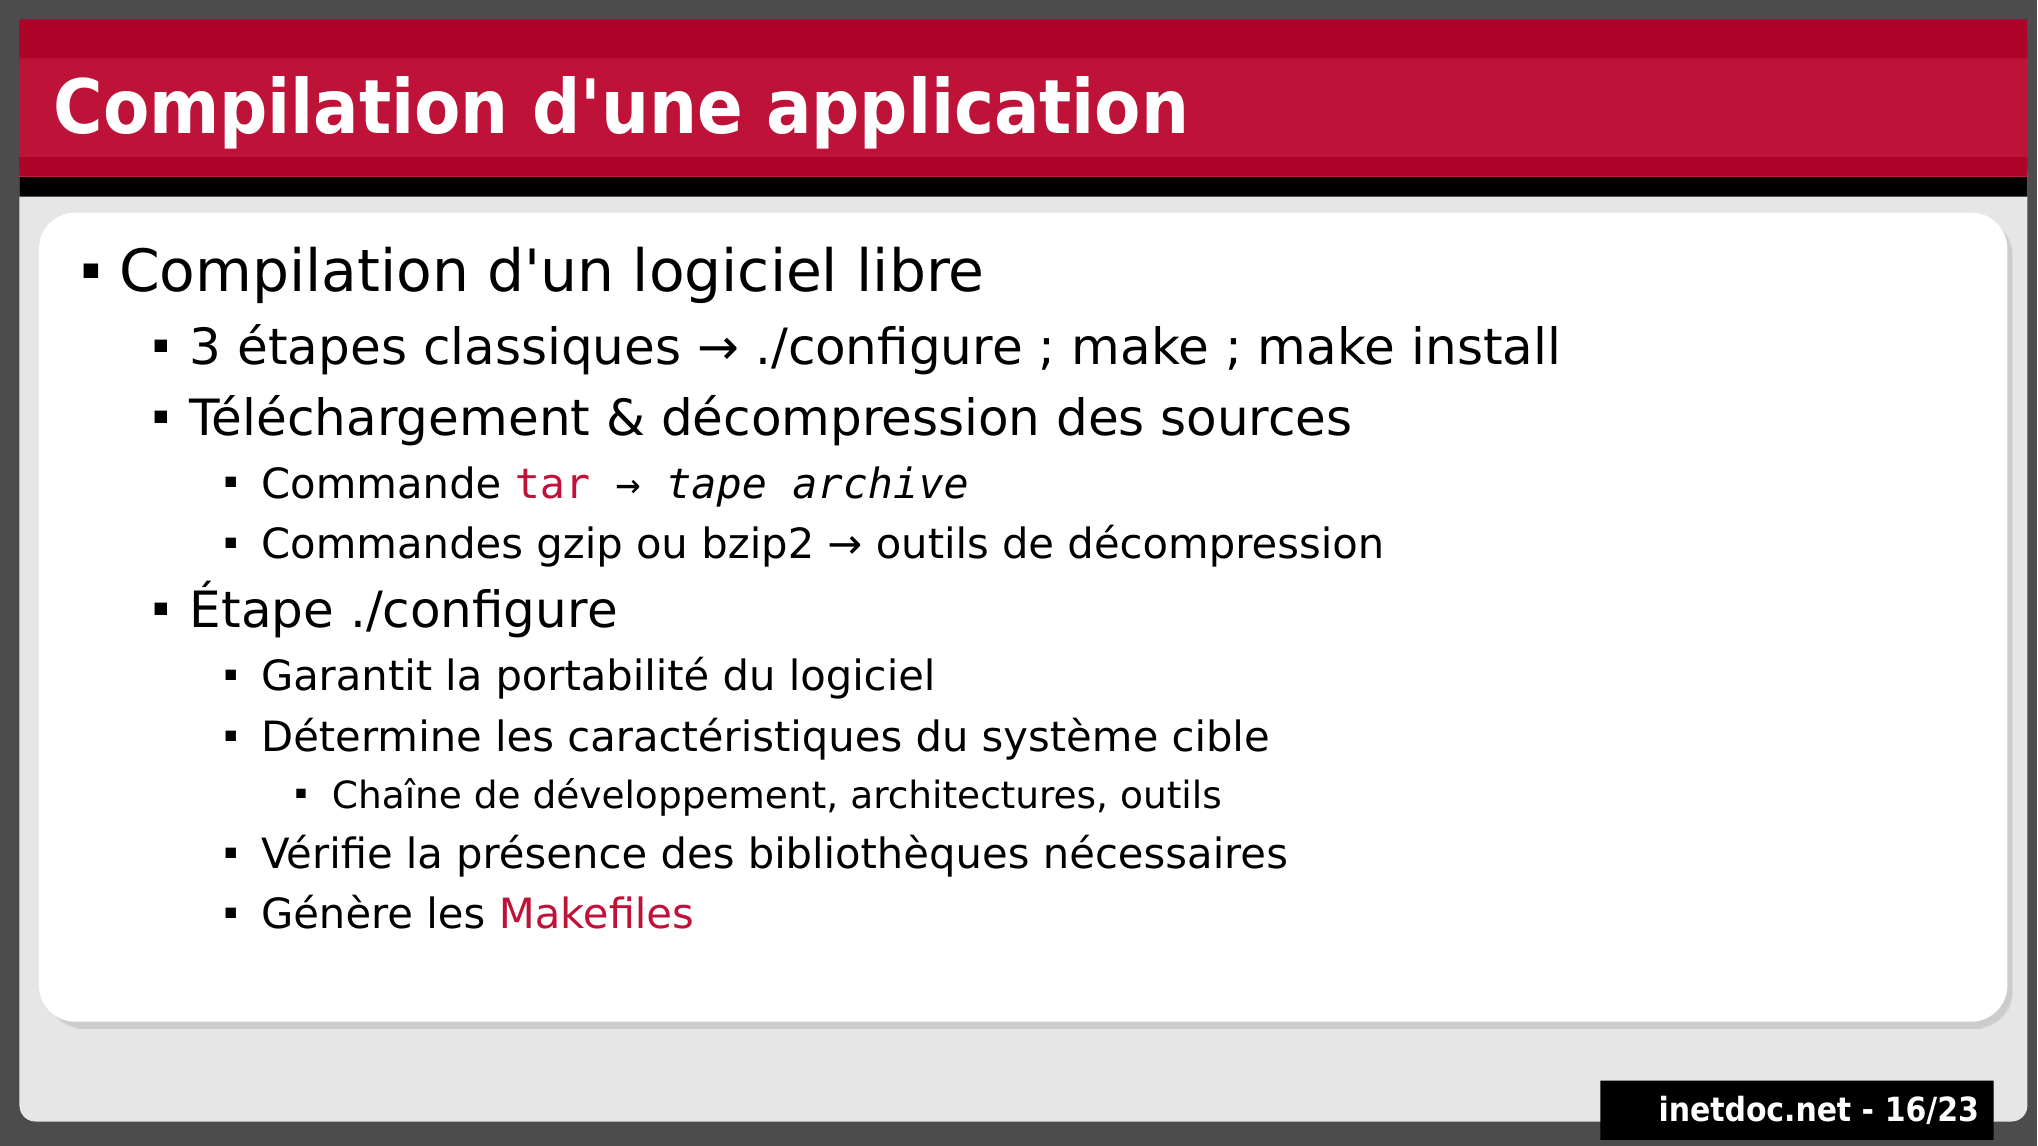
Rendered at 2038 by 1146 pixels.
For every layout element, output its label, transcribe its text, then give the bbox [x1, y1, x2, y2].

text_box [19, 19, 2028, 59]
text_box Compilation d'une application [19, 59, 2028, 157]
text_box [19, 157, 2028, 1122]
text_box inetdoc.net - <numéro>/23 [1600, 1080, 1994, 1140]
text_box Compilation d'un logiciel libre 3 étapes classiques → ./configure ; make ; make install Téléchargement & décompression des sources Commande tar → tape archive Commandes gzip ou bzip2 → outils de décompression Étape ./configure Garantit la portabilité du logiciel Détermine les caractéristiques du système cible Chaîne de développement, architectures, outils Vérifie la présence des bibliothèques nécessaires Génère les Makefiles [38, 212, 2008, 1022]
